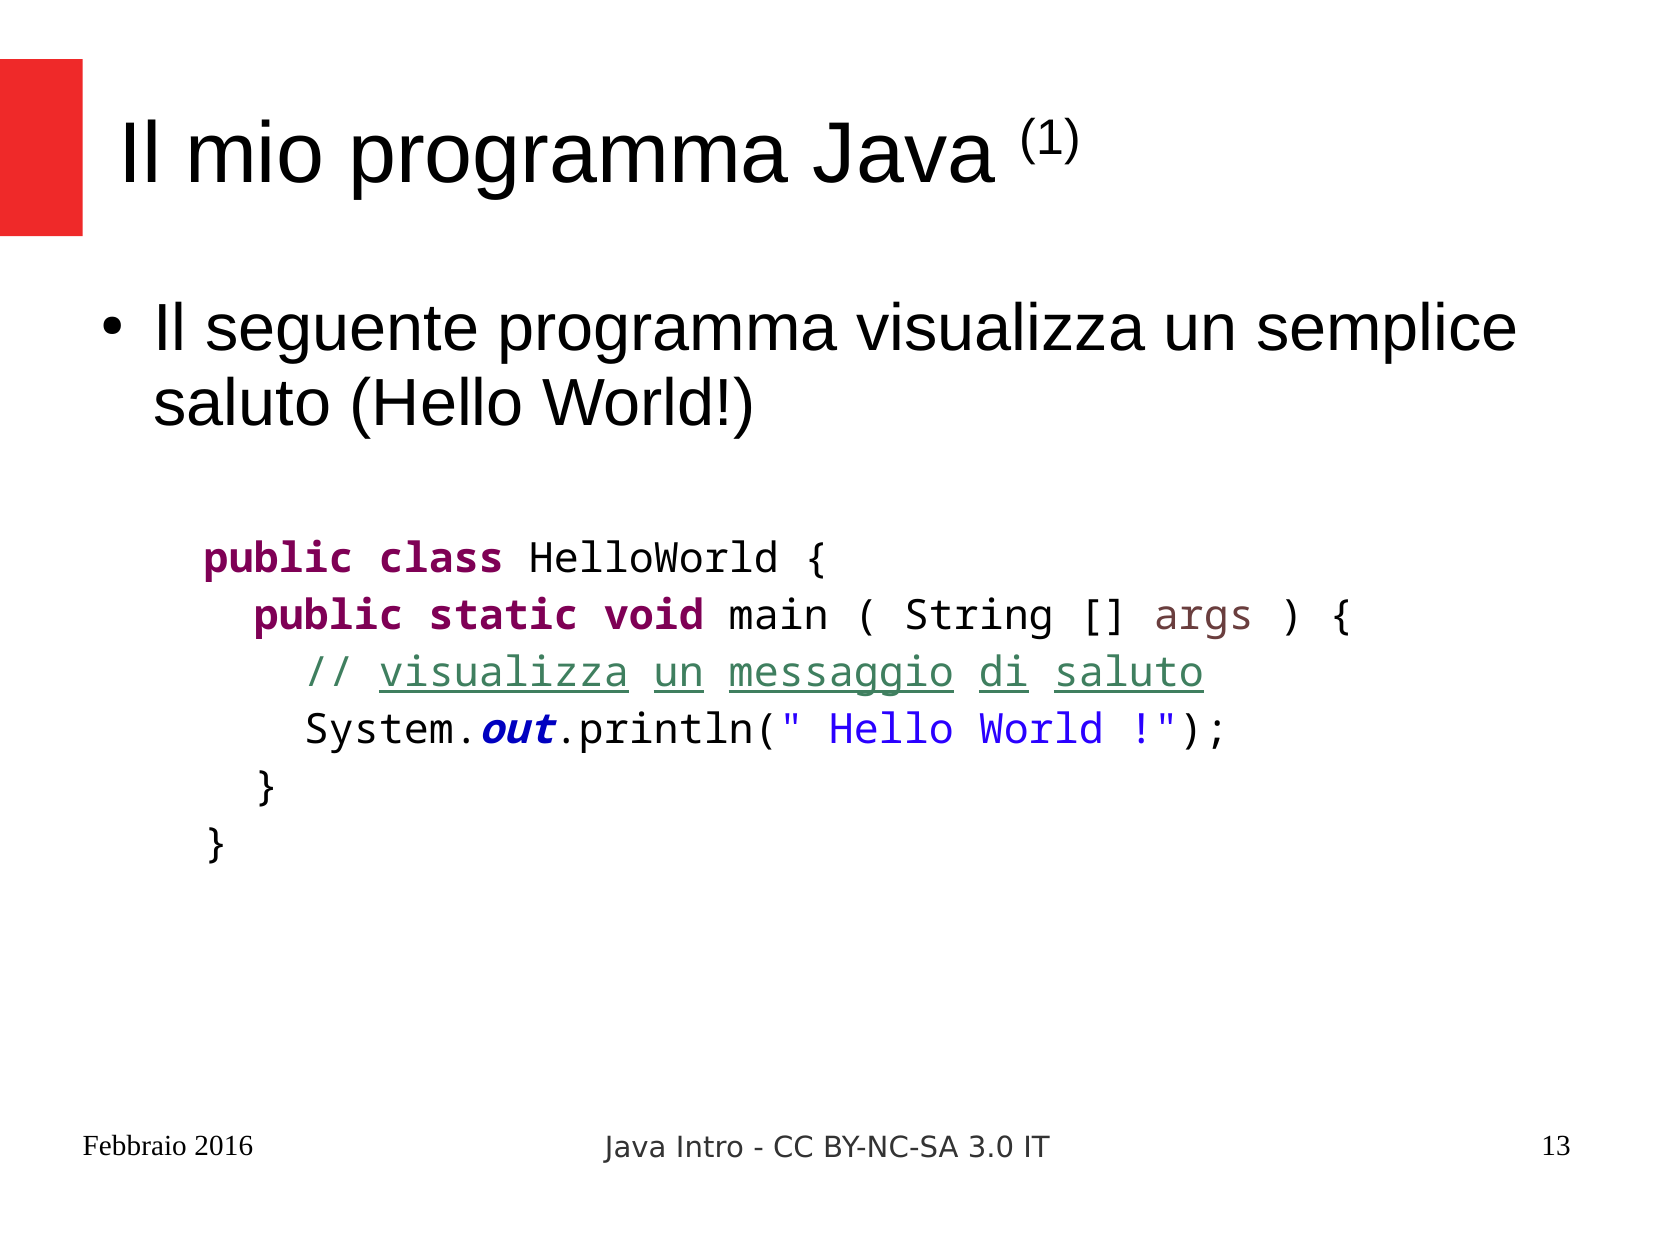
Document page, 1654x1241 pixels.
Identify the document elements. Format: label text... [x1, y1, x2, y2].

text_box public class HelloWorld { public static void main ( String [] args ) { // visualizza un messaggio di saluto System.out.println(" Hello World !"); } } [188, 520, 1406, 886]
title Il mio programma Java (1) [118, 49, 1607, 257]
list Il seguente programma visualizza un semplice saluto (Hello World!) [82, 290, 1571, 1010]
